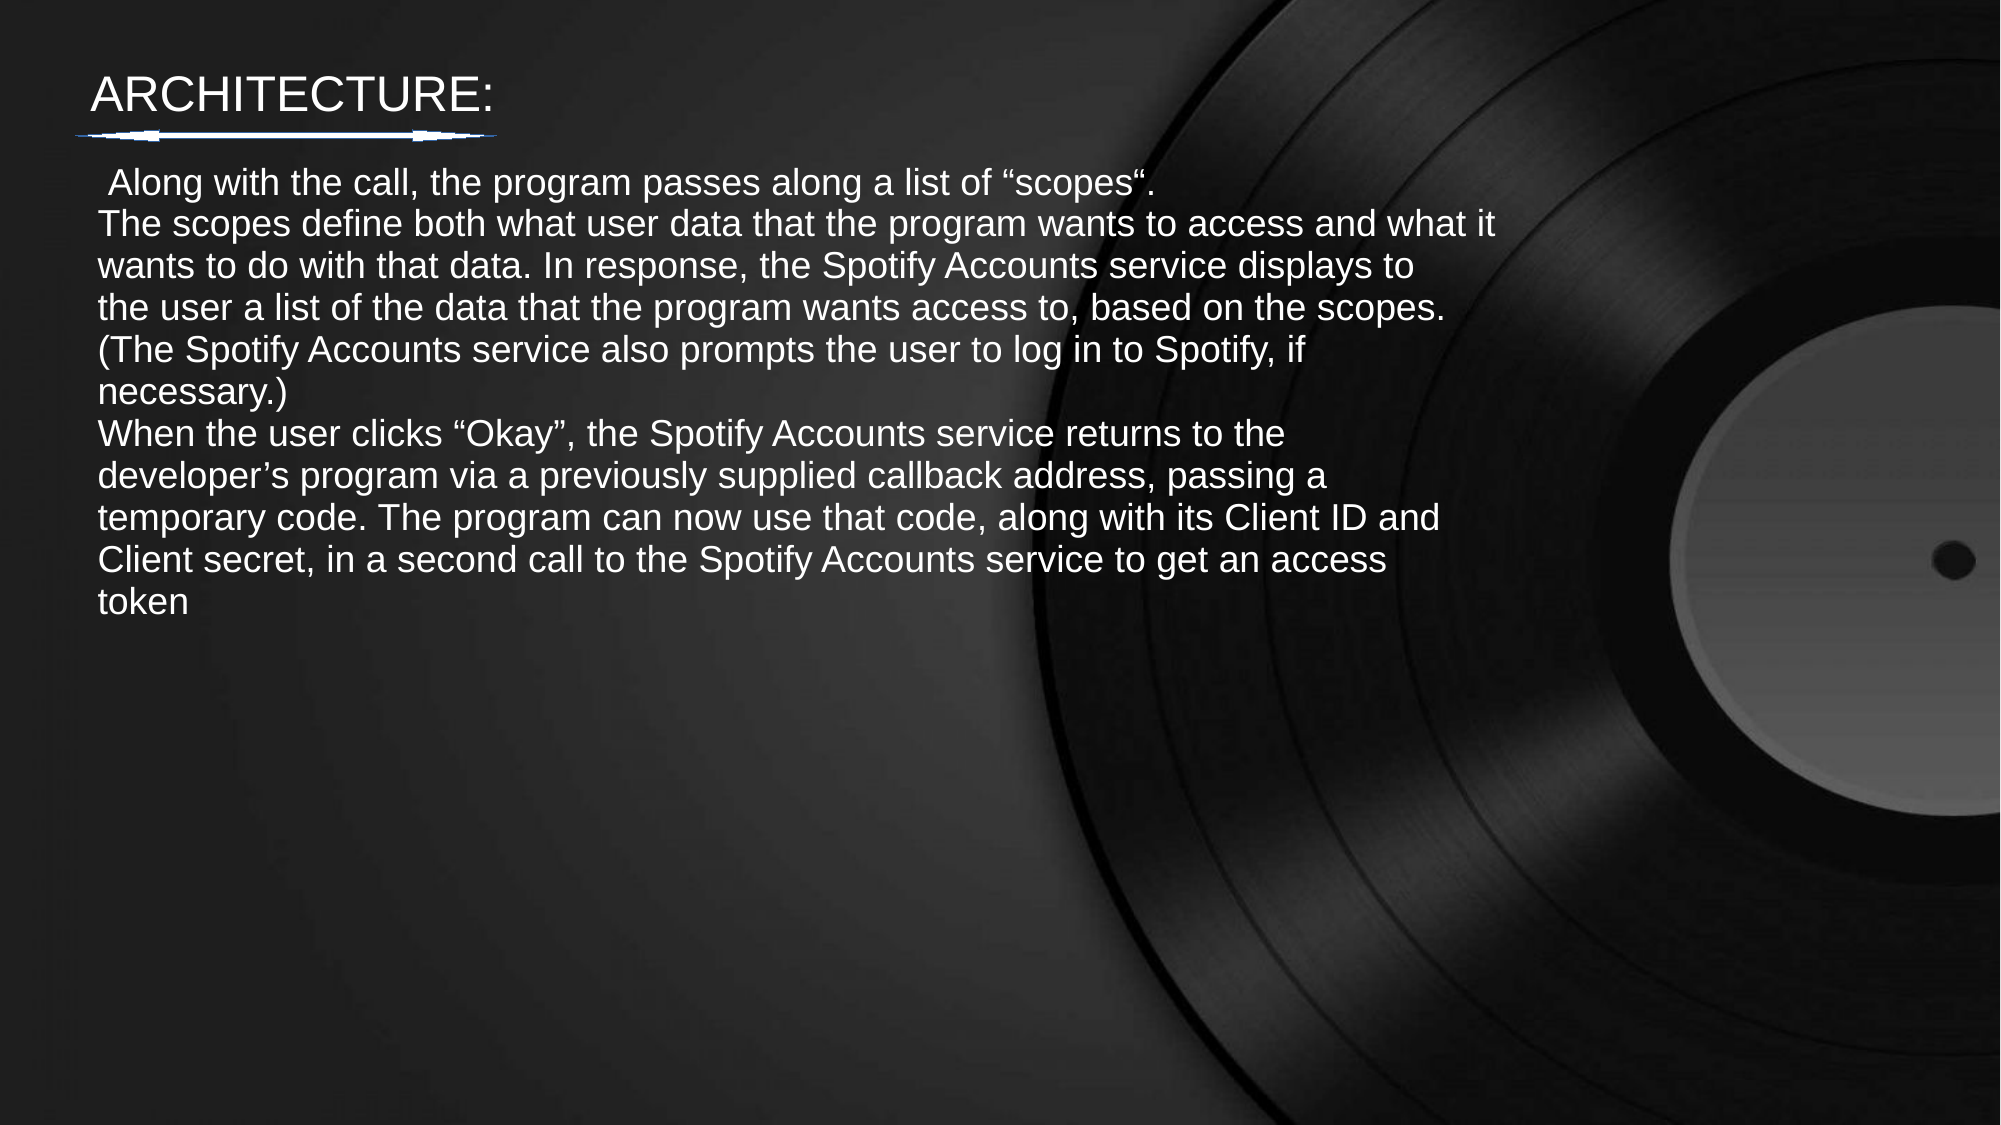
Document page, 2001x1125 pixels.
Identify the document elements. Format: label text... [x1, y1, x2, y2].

text_box ARCHITECTURE: [75, 59, 567, 186]
picture [0, 0, 2001, 1125]
text_box [75, 129, 497, 142]
text_box Along with the call, the program passes along a list of “scopes“. The scopes define both what user data that the program wants to access and what it wants to do with that data. In response, the Spotify Accounts service displays to the user a list of the data that the program wants access to, based on the scopes. (The Spotify Accounts service also prompts the user to log in to Spotify, if necessary.) When the user clicks “Okay”, the Spotify Accounts service returns to the developer’s program via a previously supplied callback address, passing a temporary code. The program can now use that code, along with its Client ID and Client secret, in a second call to the Spotify Accounts service to get an access token [82, 153, 1760, 673]
